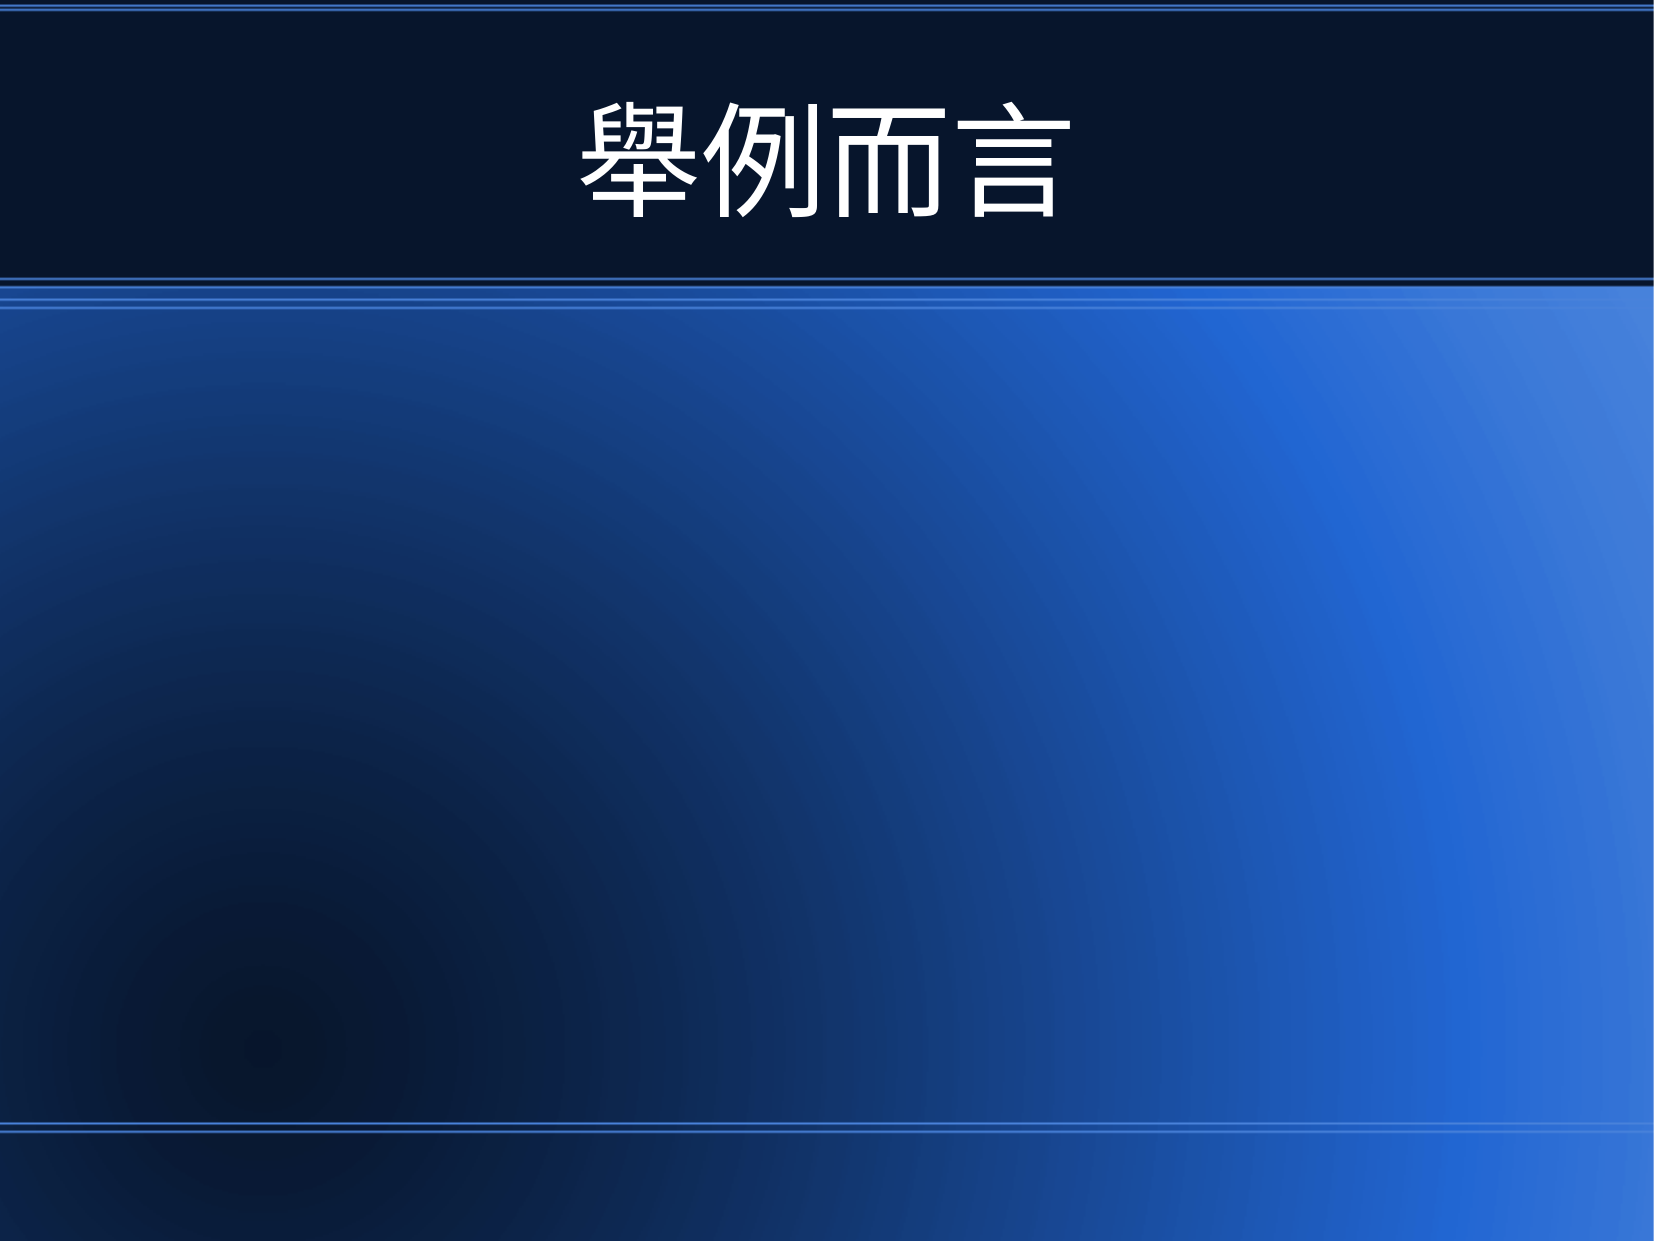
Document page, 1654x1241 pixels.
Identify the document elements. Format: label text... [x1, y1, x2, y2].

title 舉例而言 [82, 49, 1571, 257]
picture [0, 0, 1654, 1241]
